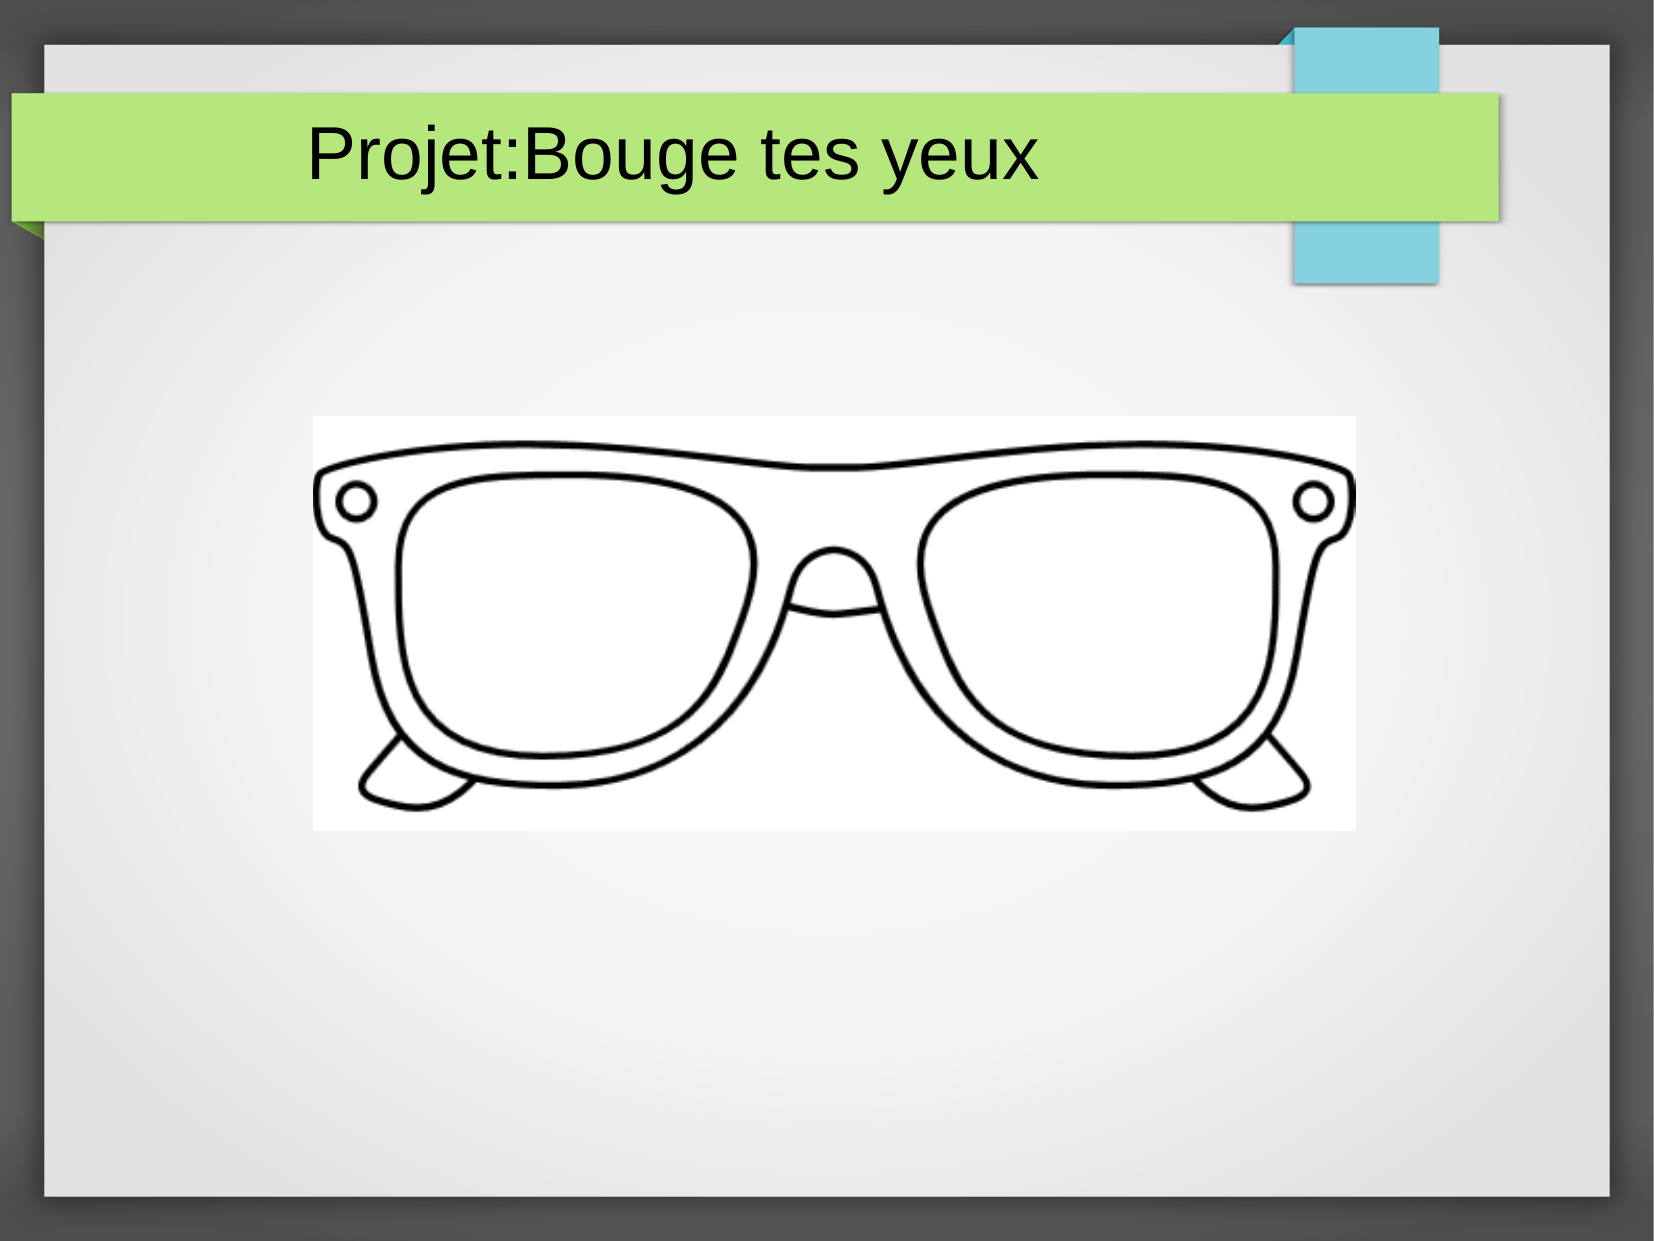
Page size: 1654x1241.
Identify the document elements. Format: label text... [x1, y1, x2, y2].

title Projet:Bouge tes yeux [82, 94, 1264, 213]
picture [0, 0, 1654, 1241]
